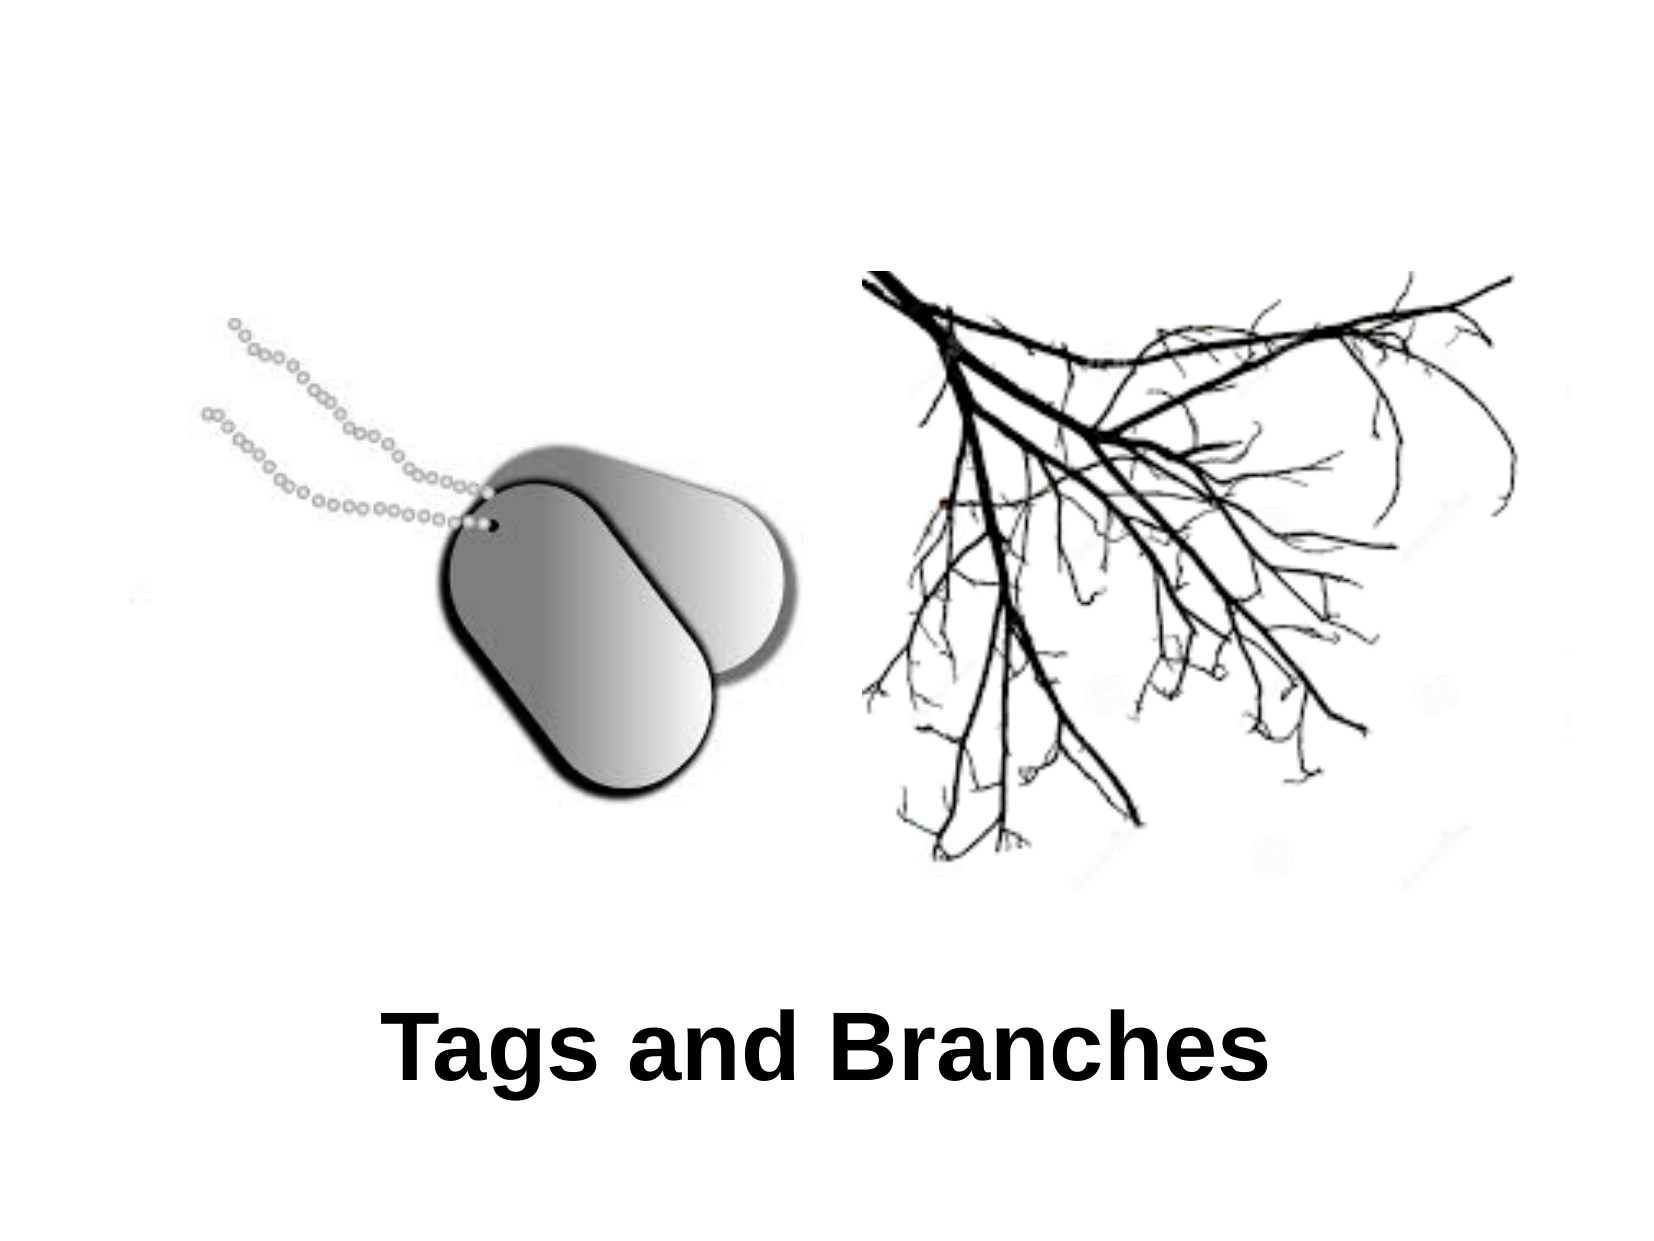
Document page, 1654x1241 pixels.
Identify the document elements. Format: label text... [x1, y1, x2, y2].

picture [862, 271, 1571, 958]
title Tags and Branches [268, 967, 1385, 1117]
picture [129, 318, 804, 807]
